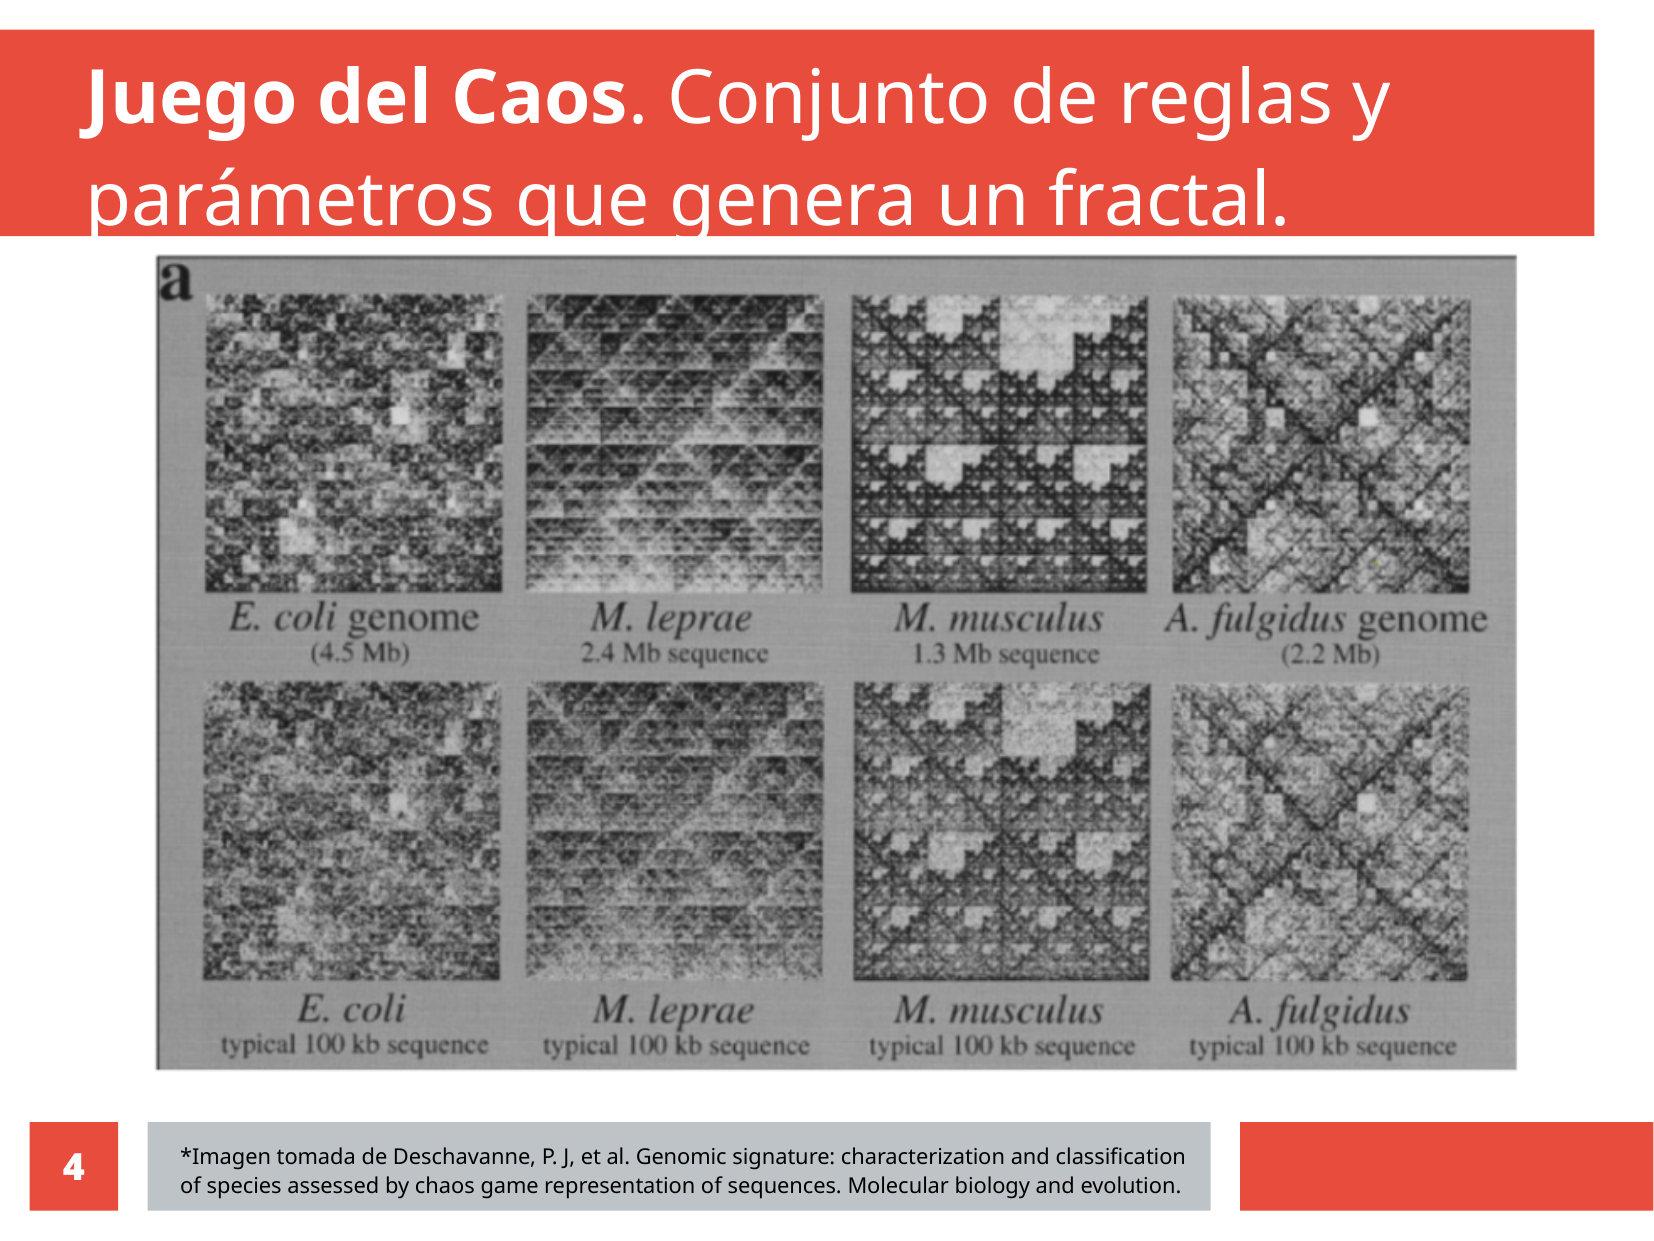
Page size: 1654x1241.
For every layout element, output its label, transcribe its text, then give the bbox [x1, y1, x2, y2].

picture [153, 253, 1524, 1075]
text_box Juego del Caos. Conjunto de reglas y parámetros que genera un fractal. [70, 35, 1560, 239]
text_box *Imagen tomada de Deschavanne, P. J, et al. Genomic signature: characterization and classification of species assessed by chaos game representation of sequences. Molecular biology and evolution. [165, 1133, 1205, 1204]
